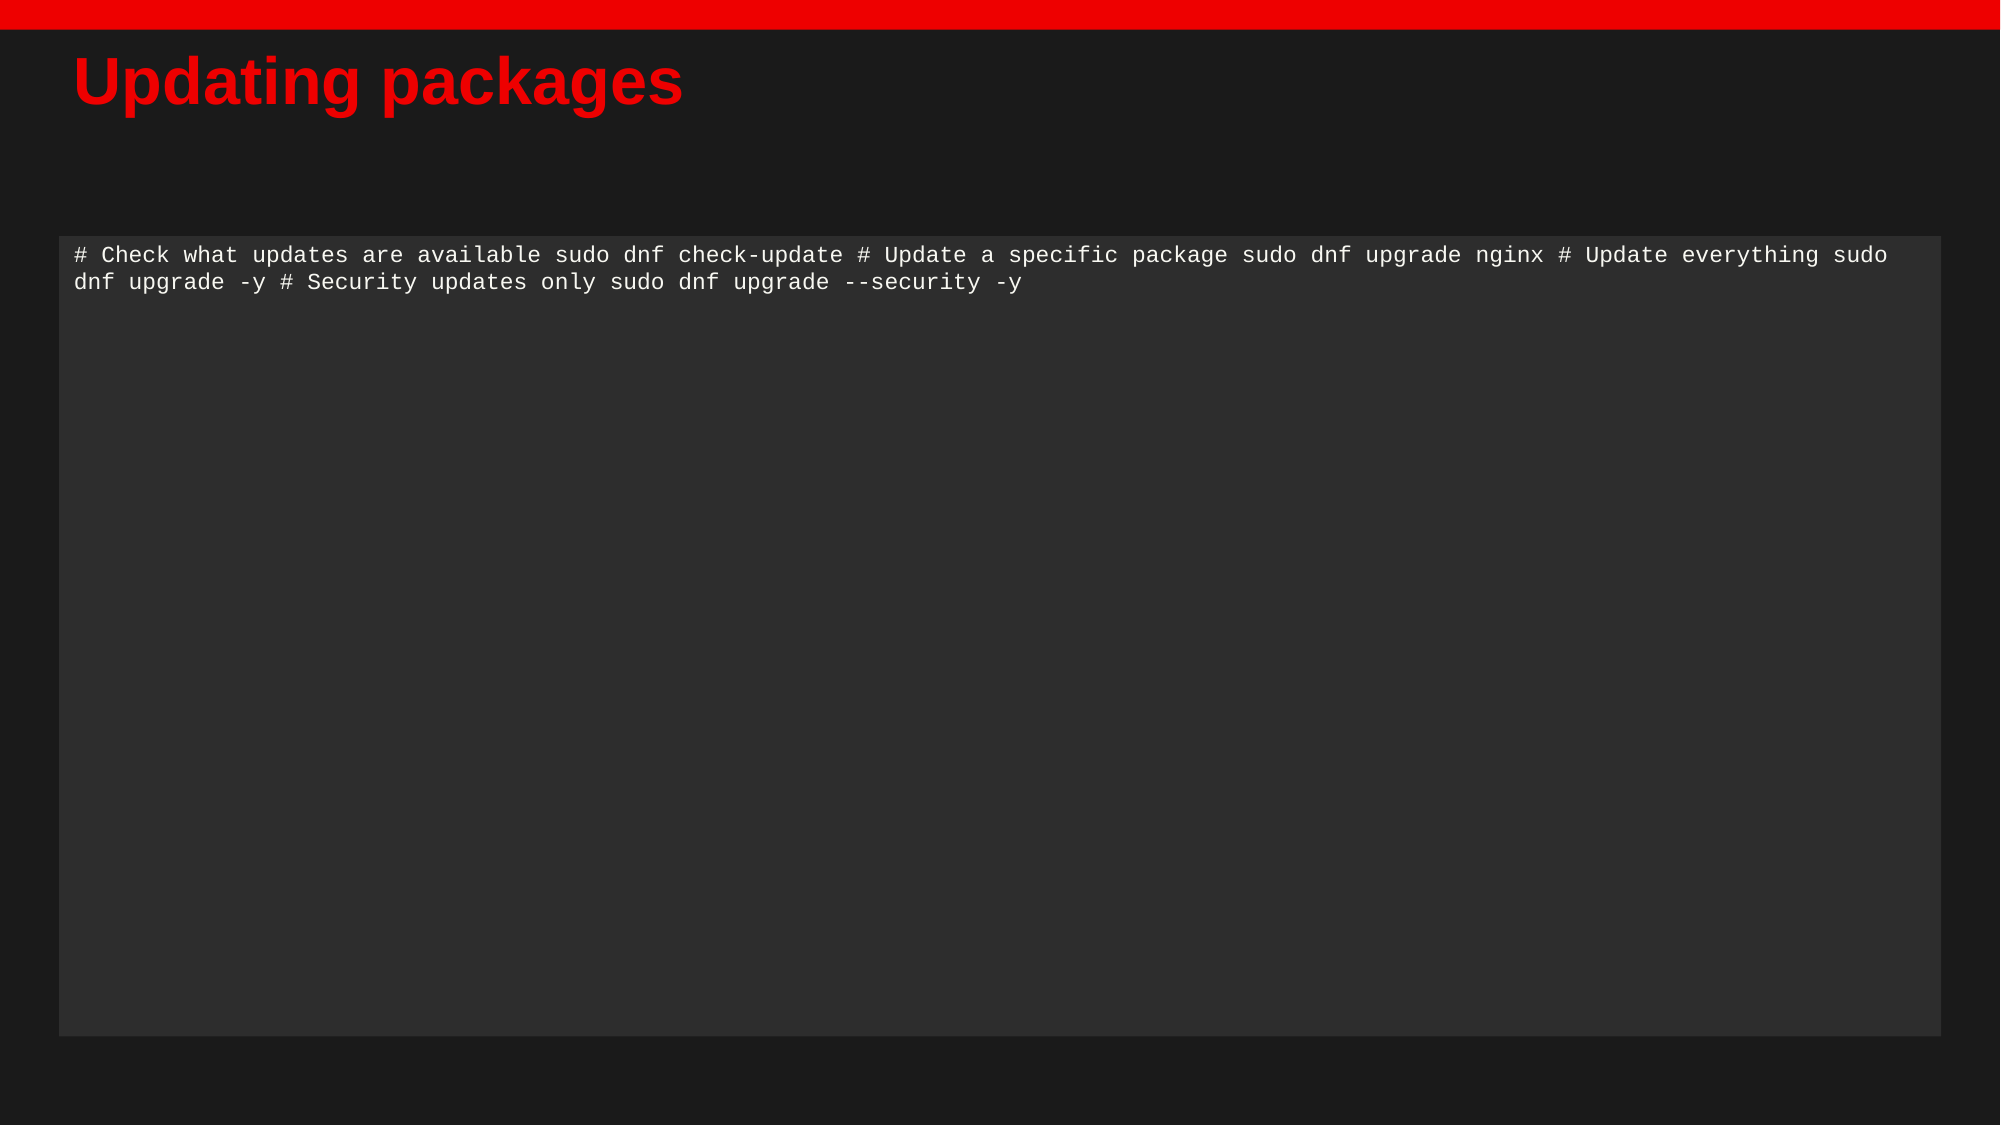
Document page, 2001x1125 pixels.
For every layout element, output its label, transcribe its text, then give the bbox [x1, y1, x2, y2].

text_box [0, 0, 2001, 30]
text_box # Check what updates are available sudo dnf check-update # Update a specific package sudo dnf upgrade nginx # Update everything sudo dnf upgrade -y # Security updates only sudo dnf upgrade --security -y [59, 236, 1942, 1037]
text_box Updating packages [59, 36, 1942, 208]
